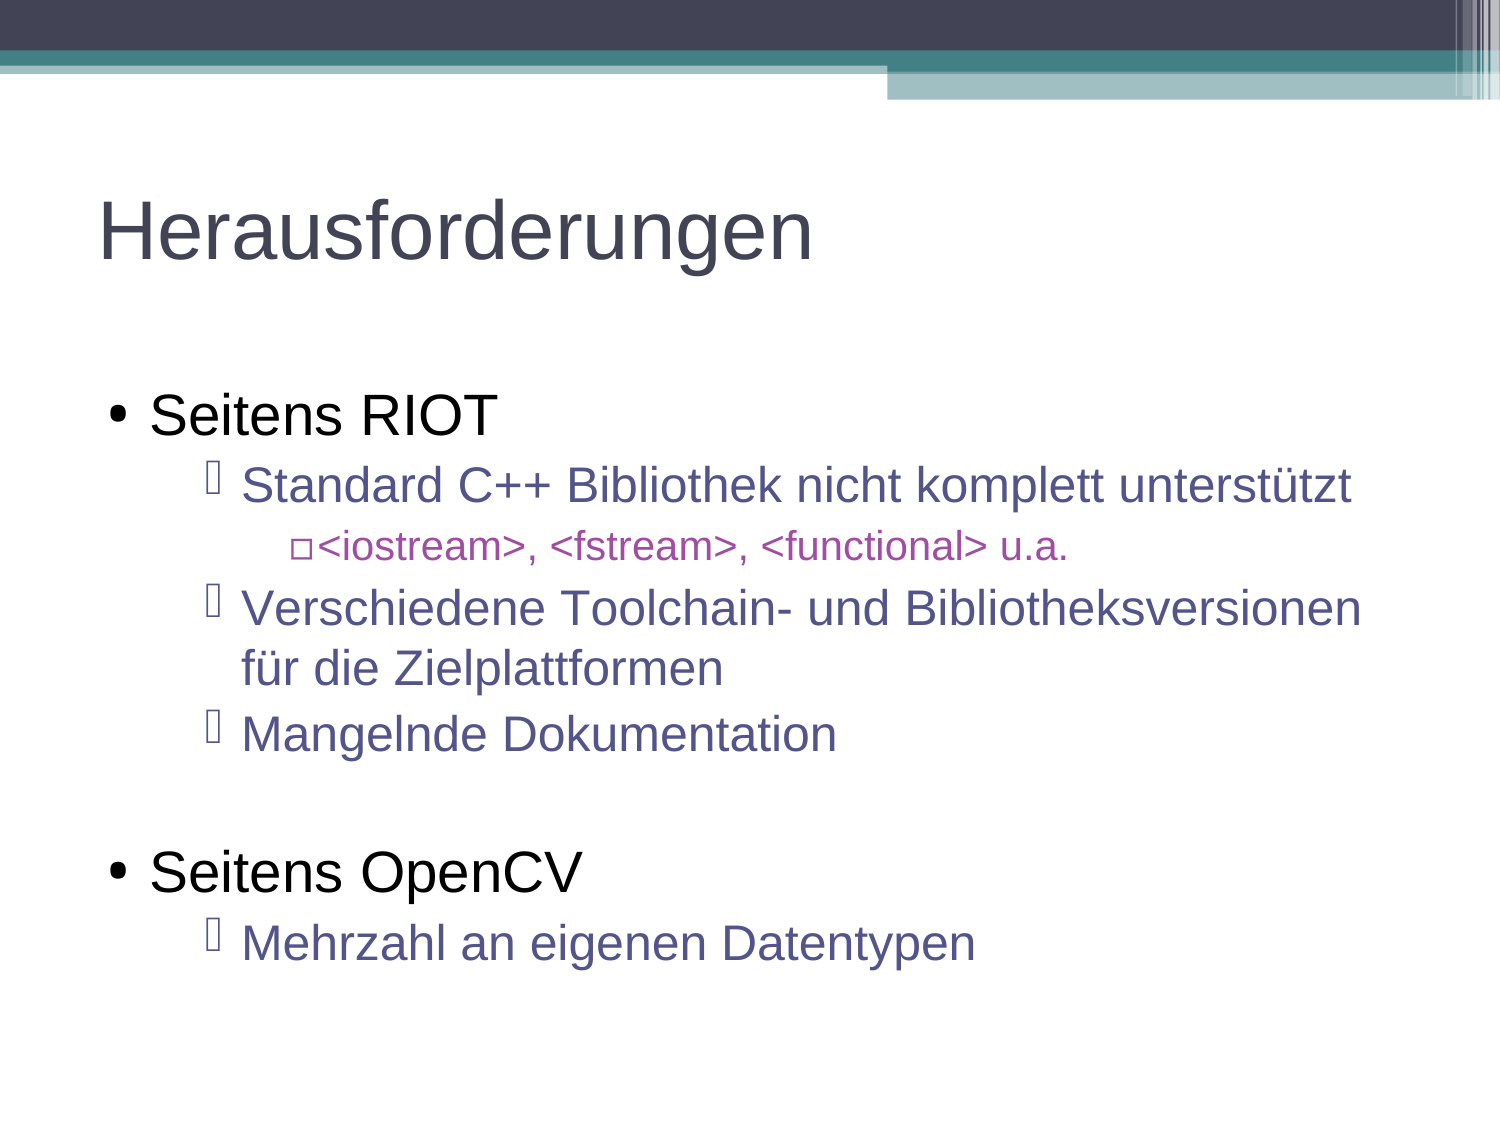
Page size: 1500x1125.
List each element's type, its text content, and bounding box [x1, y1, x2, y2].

title Herausforderungen [82, 118, 1433, 334]
list Seitens RIOT Standard C++ Bibliothek nicht komplett unterstützt <iostream>, <fstream>, <functional> u.a. Verschiedene Toolchain- und Bibliotheksversionen für die Zielplattformen Mangelnde Dokumentation Seitens OpenCV Mehrzahl an eigenen Datentypen [75, 369, 1426, 1022]
